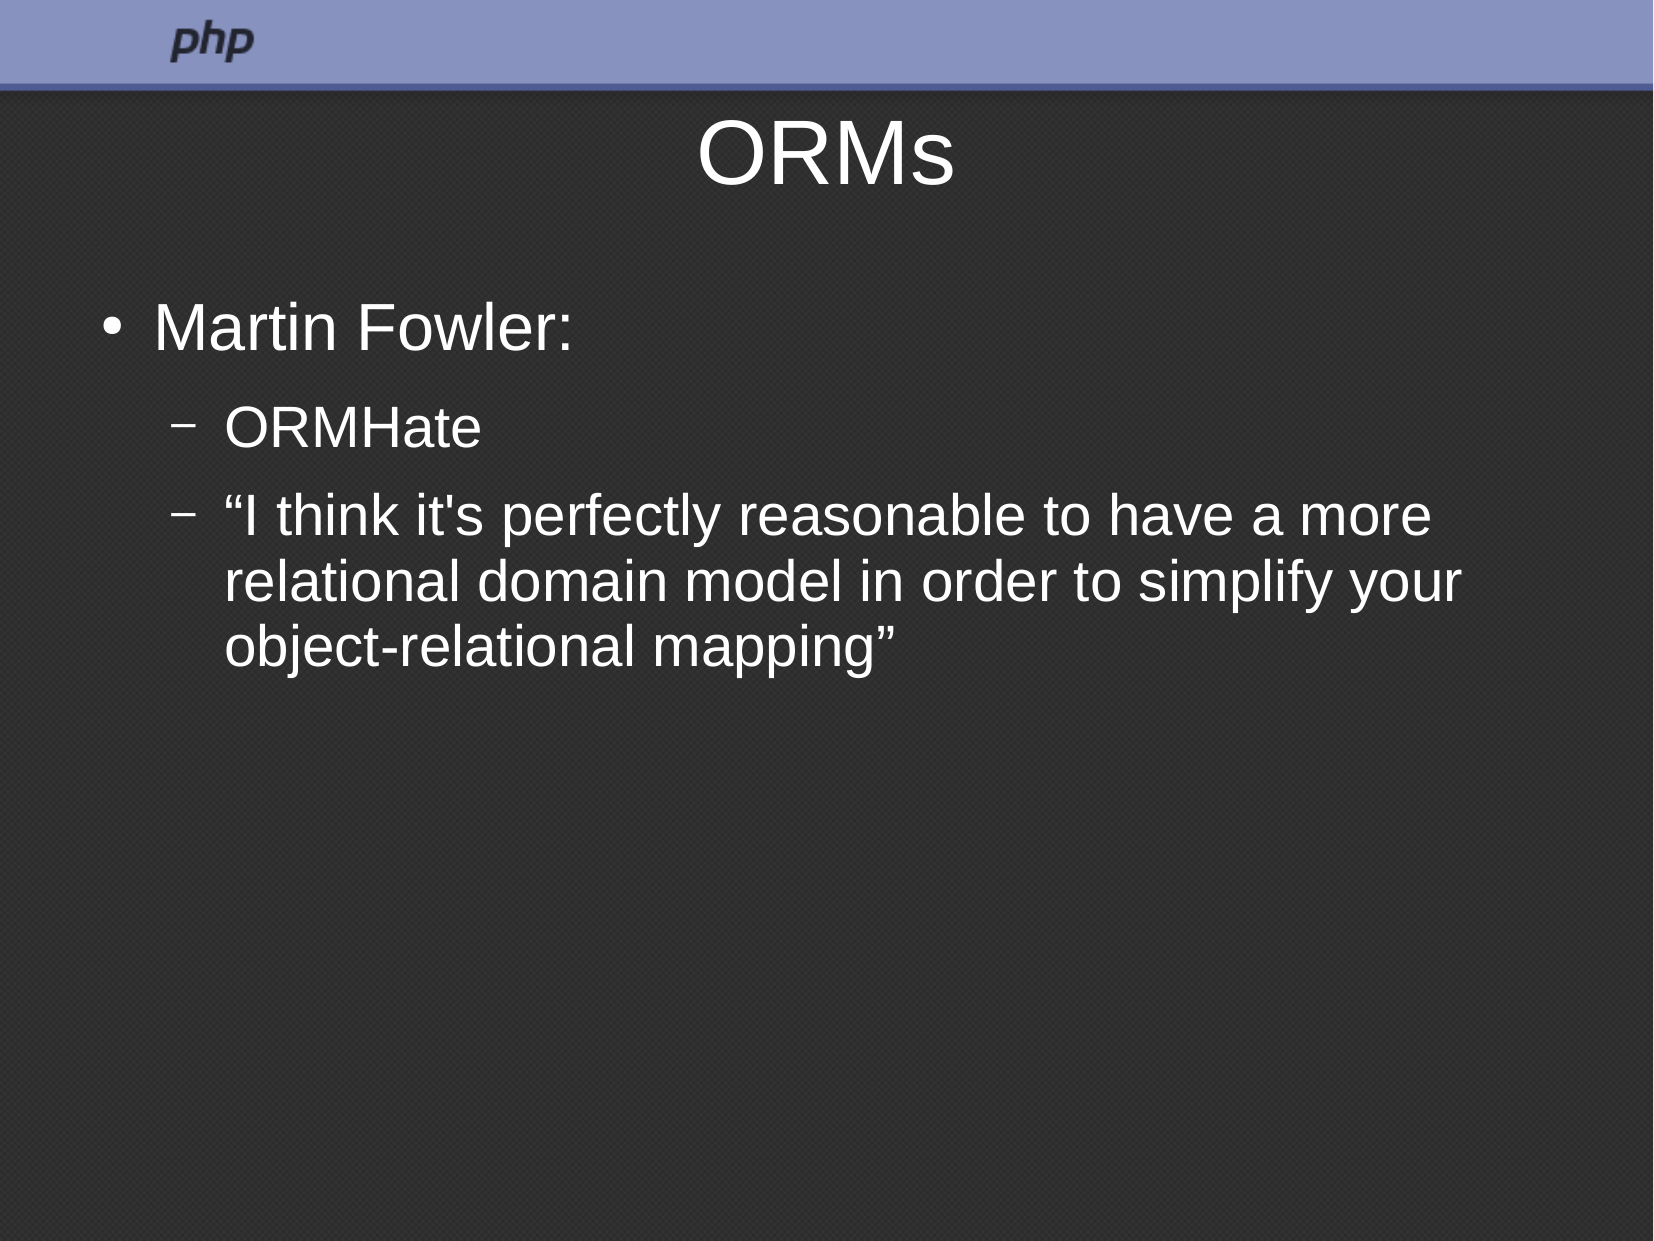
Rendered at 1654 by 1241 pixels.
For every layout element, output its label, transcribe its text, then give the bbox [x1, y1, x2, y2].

picture [0, 0, 1654, 1241]
title ORMs [82, 49, 1571, 257]
list Martin Fowler: ORMHate “I think it's perfectly reasonable to have a more relational domain model in order to simplify your object-relational mapping” [82, 290, 1571, 1010]
